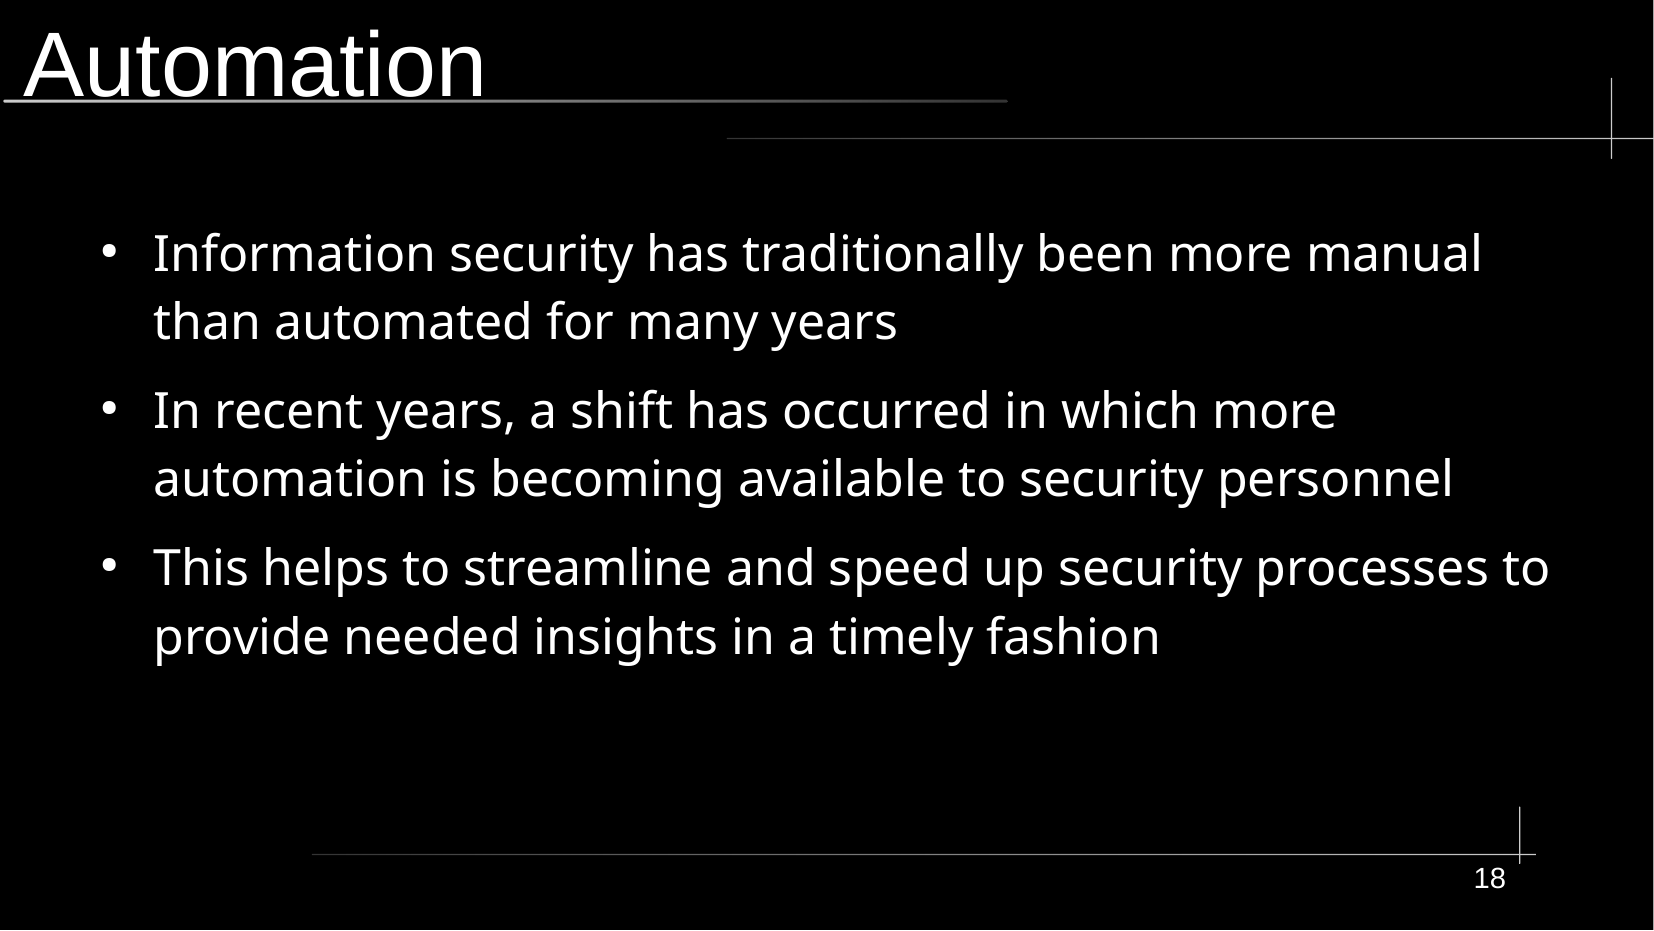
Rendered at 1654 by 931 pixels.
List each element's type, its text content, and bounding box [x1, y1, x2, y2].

list Information security has traditionally been more manual than automated for many years In recent years, a shift has occurred in which more automation is becoming available to security personnel This helps to streamline and speed up security processes to provide needed insights in a timely fashion [82, 217, 1571, 758]
title Automation [23, 11, 1589, 119]
